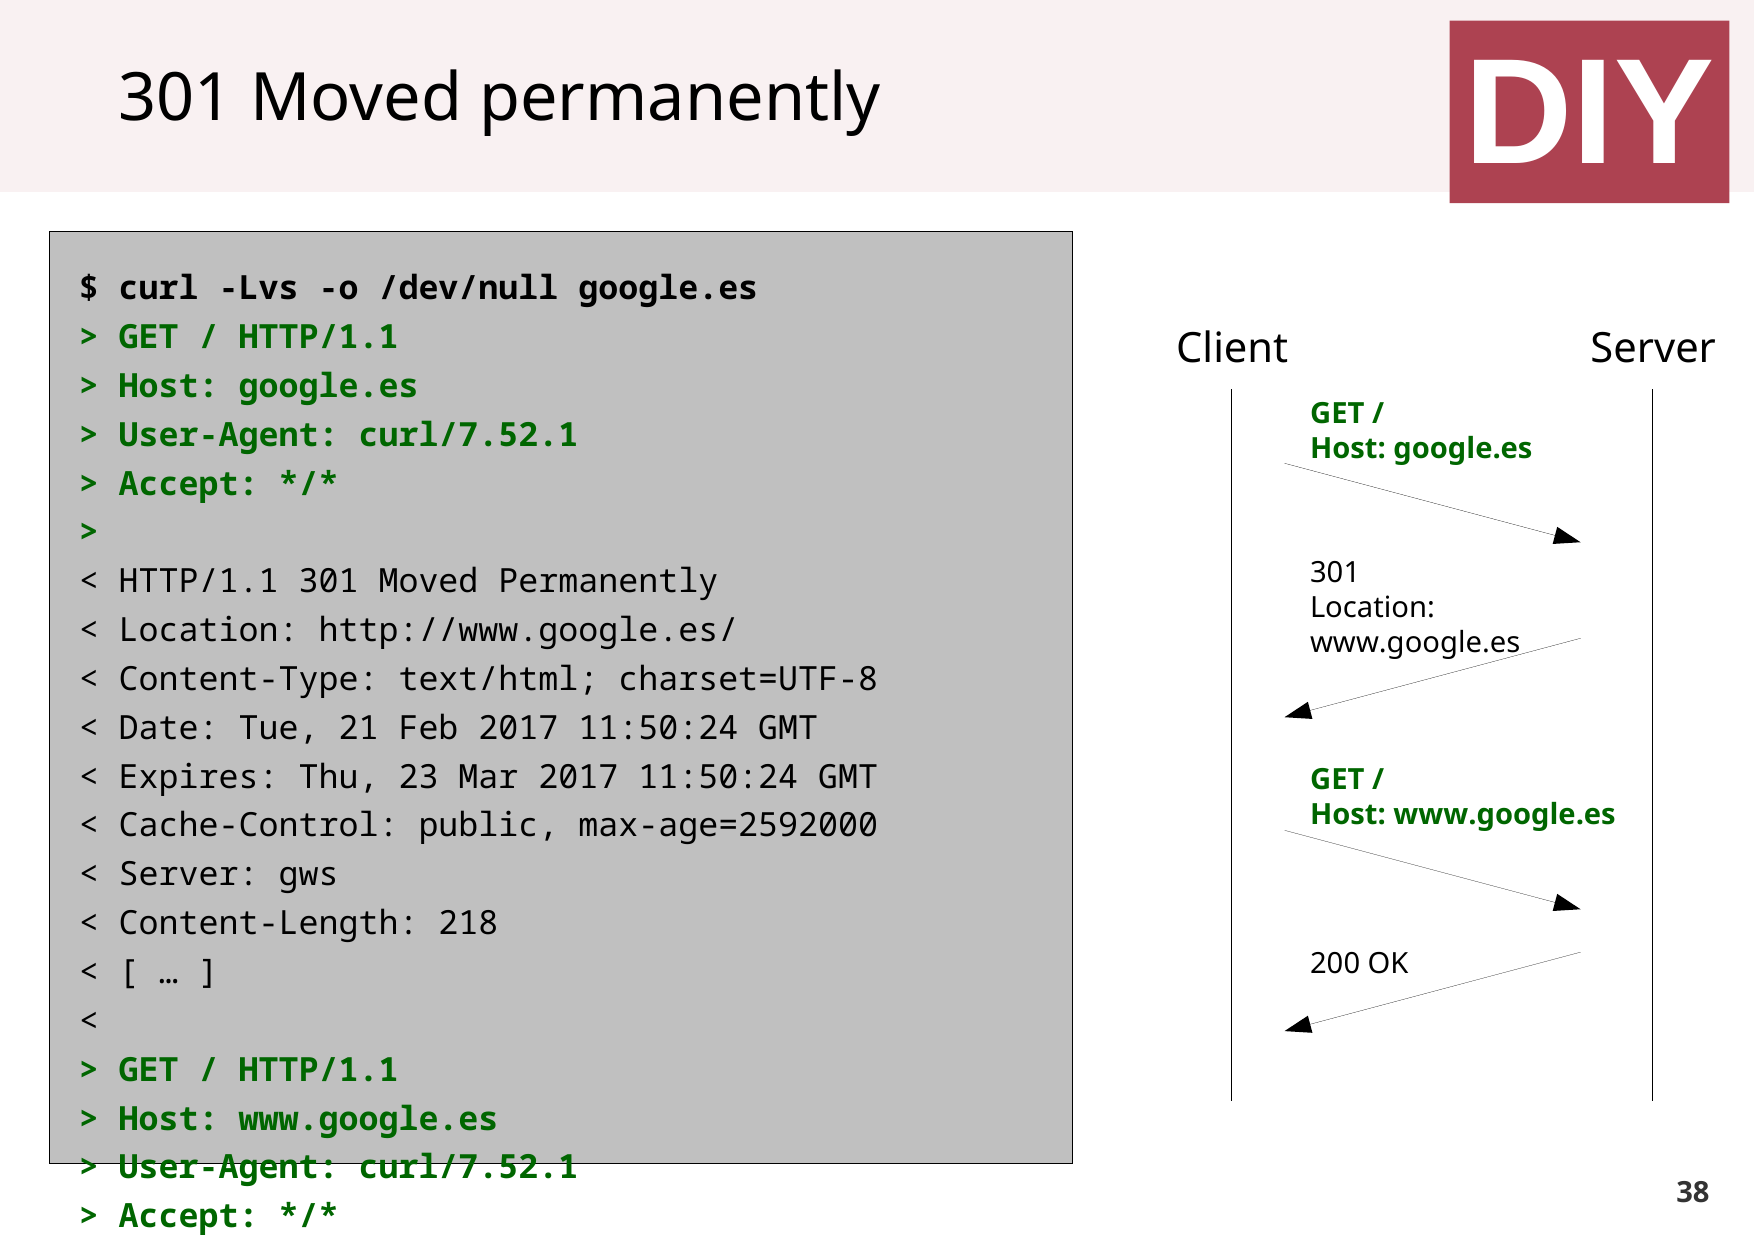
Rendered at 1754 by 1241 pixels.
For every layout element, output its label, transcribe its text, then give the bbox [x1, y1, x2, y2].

text_box $ curl -Lvs -o /dev/null google.es > GET / HTTP/1.1 > Host: google.es > User-Agent: curl/7.52.1 > Accept: */* > < HTTP/1.1 301 Moved Permanently < Location: http://www.google.es/ < Content-Type: text/html; charset=UTF-8 < Date: Tue, 21 Feb 2017 11:50:24 GMT < Expires: Thu, 23 Mar 2017 11:50:24 GMT < Cache-Control: public, max-age=2592000 < Server: gws < Content-Length: 218 < [ … ] < > GET / HTTP/1.1 > Host: www.google.es > User-Agent: curl/7.52.1 > Accept: */* > < HTTP/1.1 200 OK < Date: Tue, 21 Feb 2017 11:50:24 GMT < Cache-Control: private, max-age=0 < [ … ] [49, 231, 1073, 1164]
text_box GET / Host: google.es [1295, 386, 1573, 479]
text_box 200 OK [1295, 936, 1649, 1057]
text_box Server [1572, 313, 1734, 379]
text_box 301 Location: www.google.es [1295, 545, 1649, 666]
text_box Client [1151, 313, 1313, 379]
title 301 Moved permanently [118, 7, 1371, 185]
text_box DIY [1449, 20, 1730, 204]
text_box GET / Host: www.google.es [1295, 752, 1652, 873]
